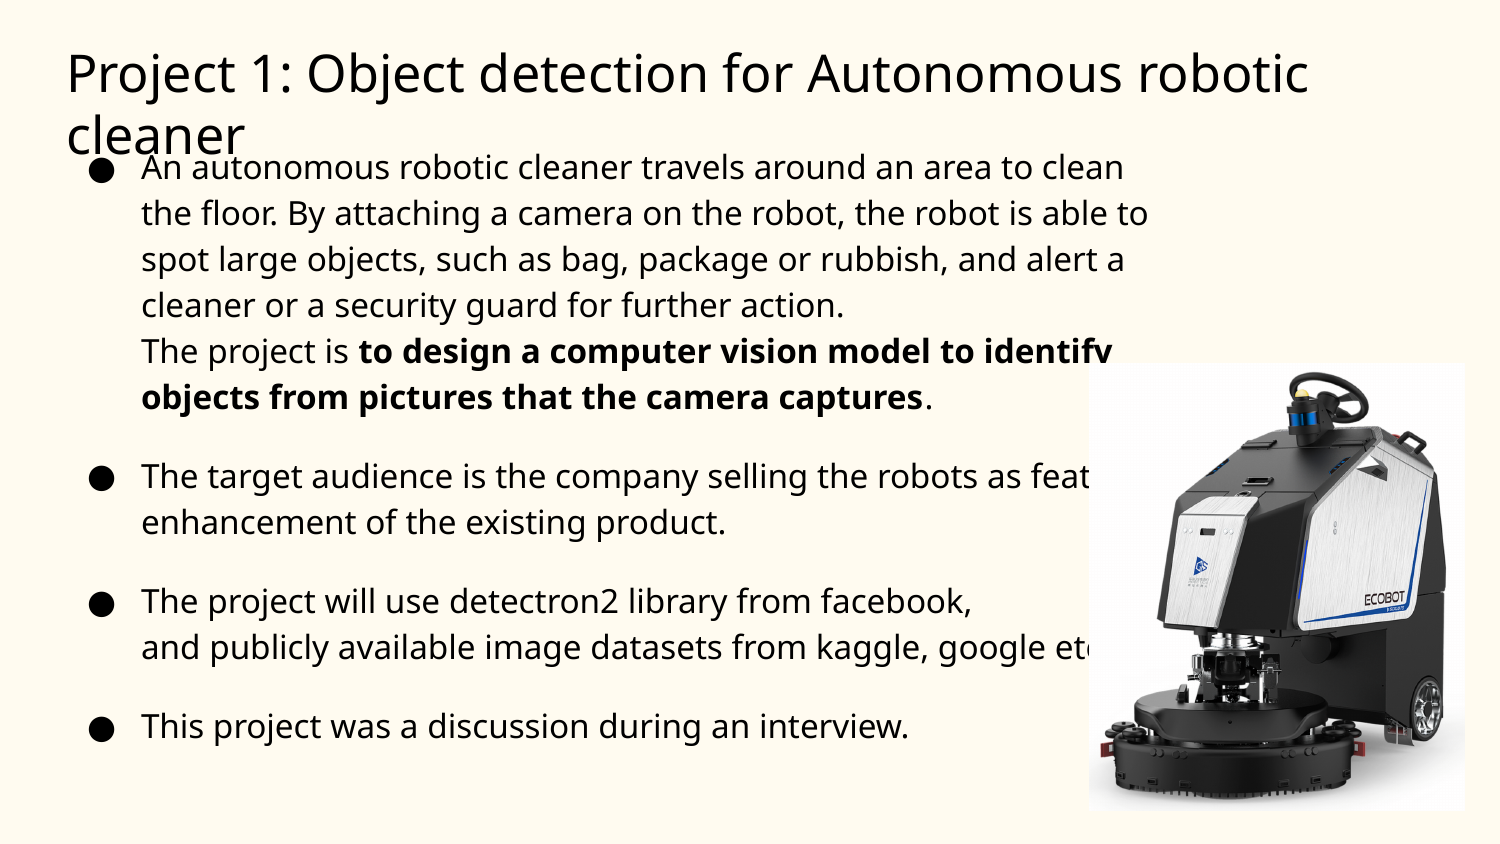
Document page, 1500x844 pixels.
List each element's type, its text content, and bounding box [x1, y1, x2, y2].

picture [1089, 363, 1465, 811]
title Project 1: Object detection for Autonomous robotic cleaner [51, 25, 1449, 126]
list An autonomous robotic cleaner travels around an area to clean the floor. By attaching a camera on the robot, the robot is able to spot large objects, such as bag, package or rubbish, and alert a cleaner or a security guard for further action. The project is to design a computer vision model to identify objects from pictures that the camera captures. The target audience is the company selling the robots as feature enhancement of the existing product. The project will use detectron2 library from facebook, and publicly available image datasets from kaggle, google etc. This project was a discussion during an interview. [51, 125, 1194, 844]
